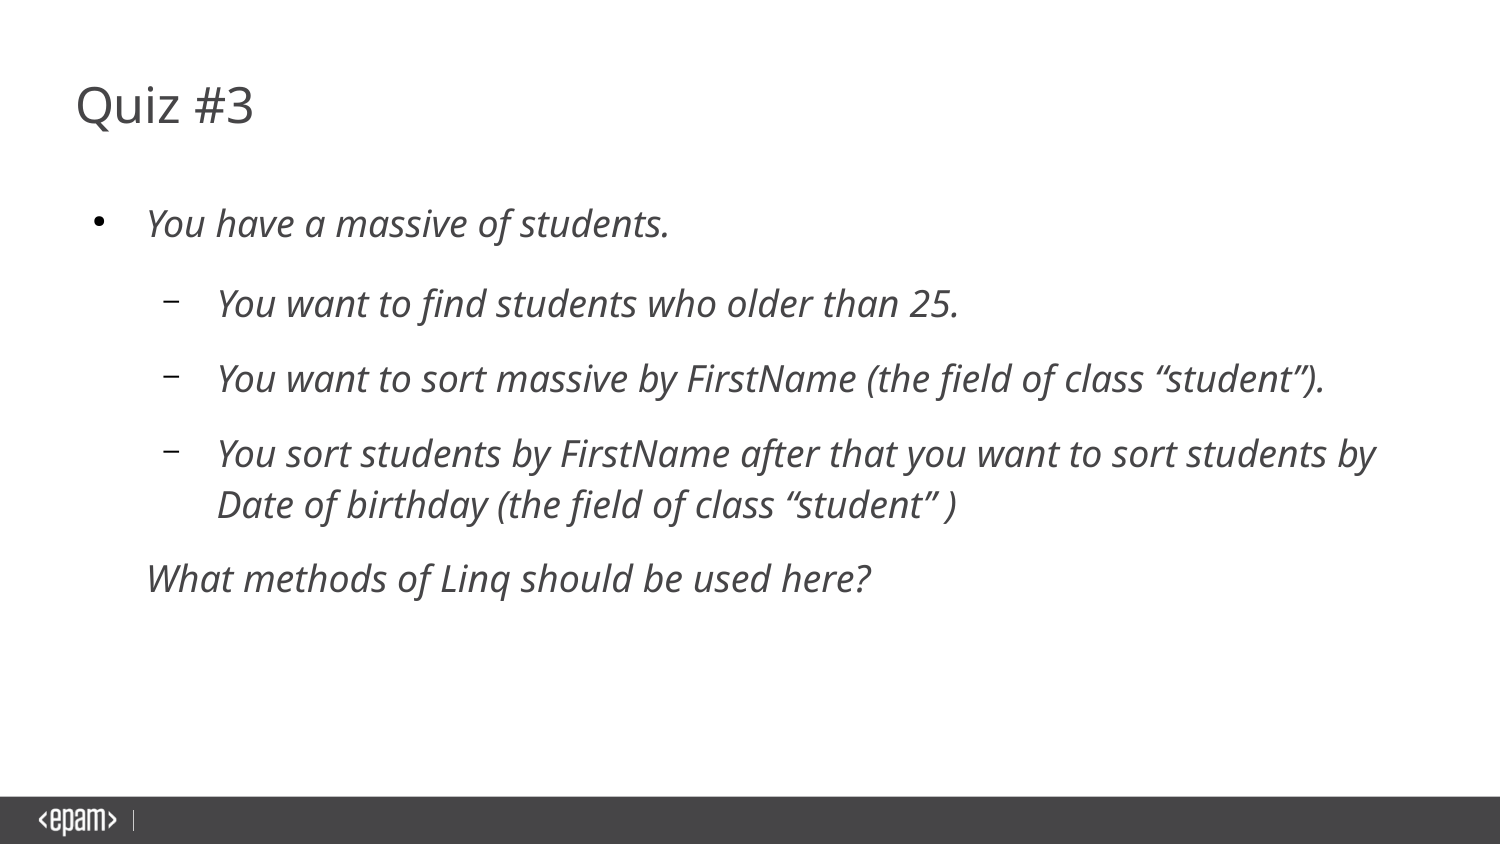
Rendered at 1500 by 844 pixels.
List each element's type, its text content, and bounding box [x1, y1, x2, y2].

list You have a massive of students. You want to find students who older than 25. You want to sort massive by FirstName (the field of class “student”). You sort students by FirstName after that you want to sort students by Date of birthday (the field of class “student” ) What methods of Linq should be used here? [75, 197, 1425, 755]
picture [38, 808, 117, 837]
title Quiz #3 [75, 33, 1425, 175]
